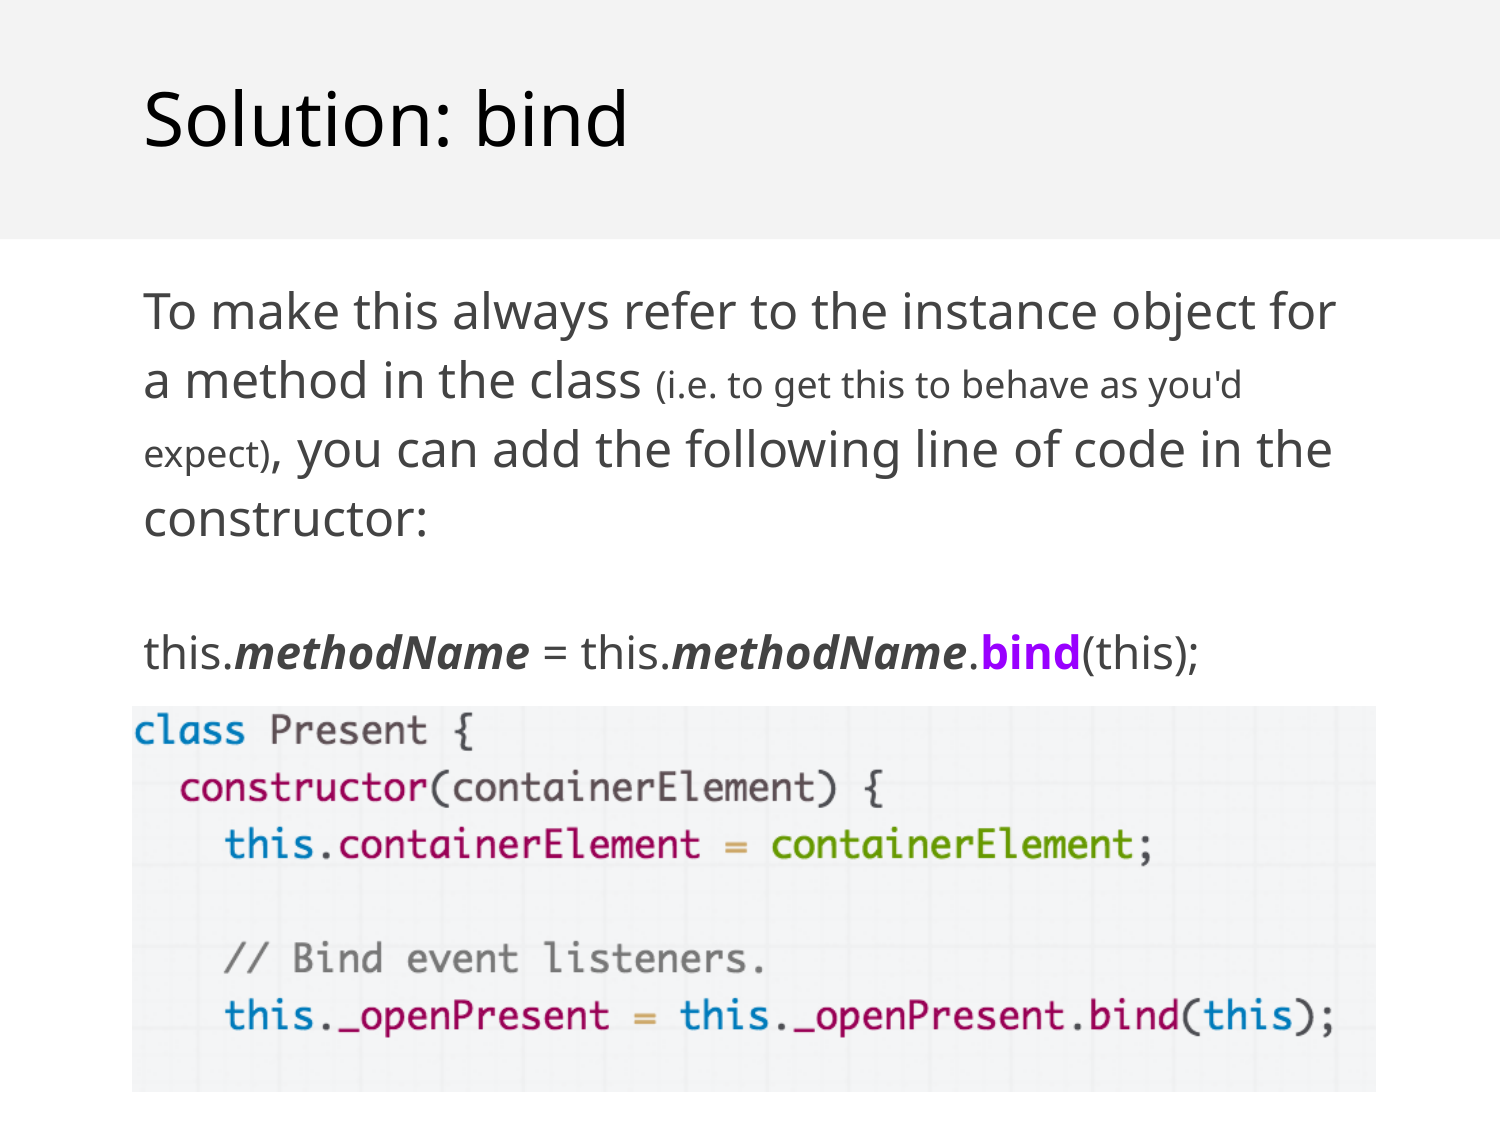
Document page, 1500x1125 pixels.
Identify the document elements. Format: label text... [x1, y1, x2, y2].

picture [132, 706, 1376, 1092]
title Solution: bind [128, 56, 1372, 183]
list To make this always refer to the instance object for a method in the class (i.e. to get this to behave as you'd expect), you can add the following line of code in the constructor: this.methodName = this.methodName.bind(this); [128, 255, 1372, 1004]
